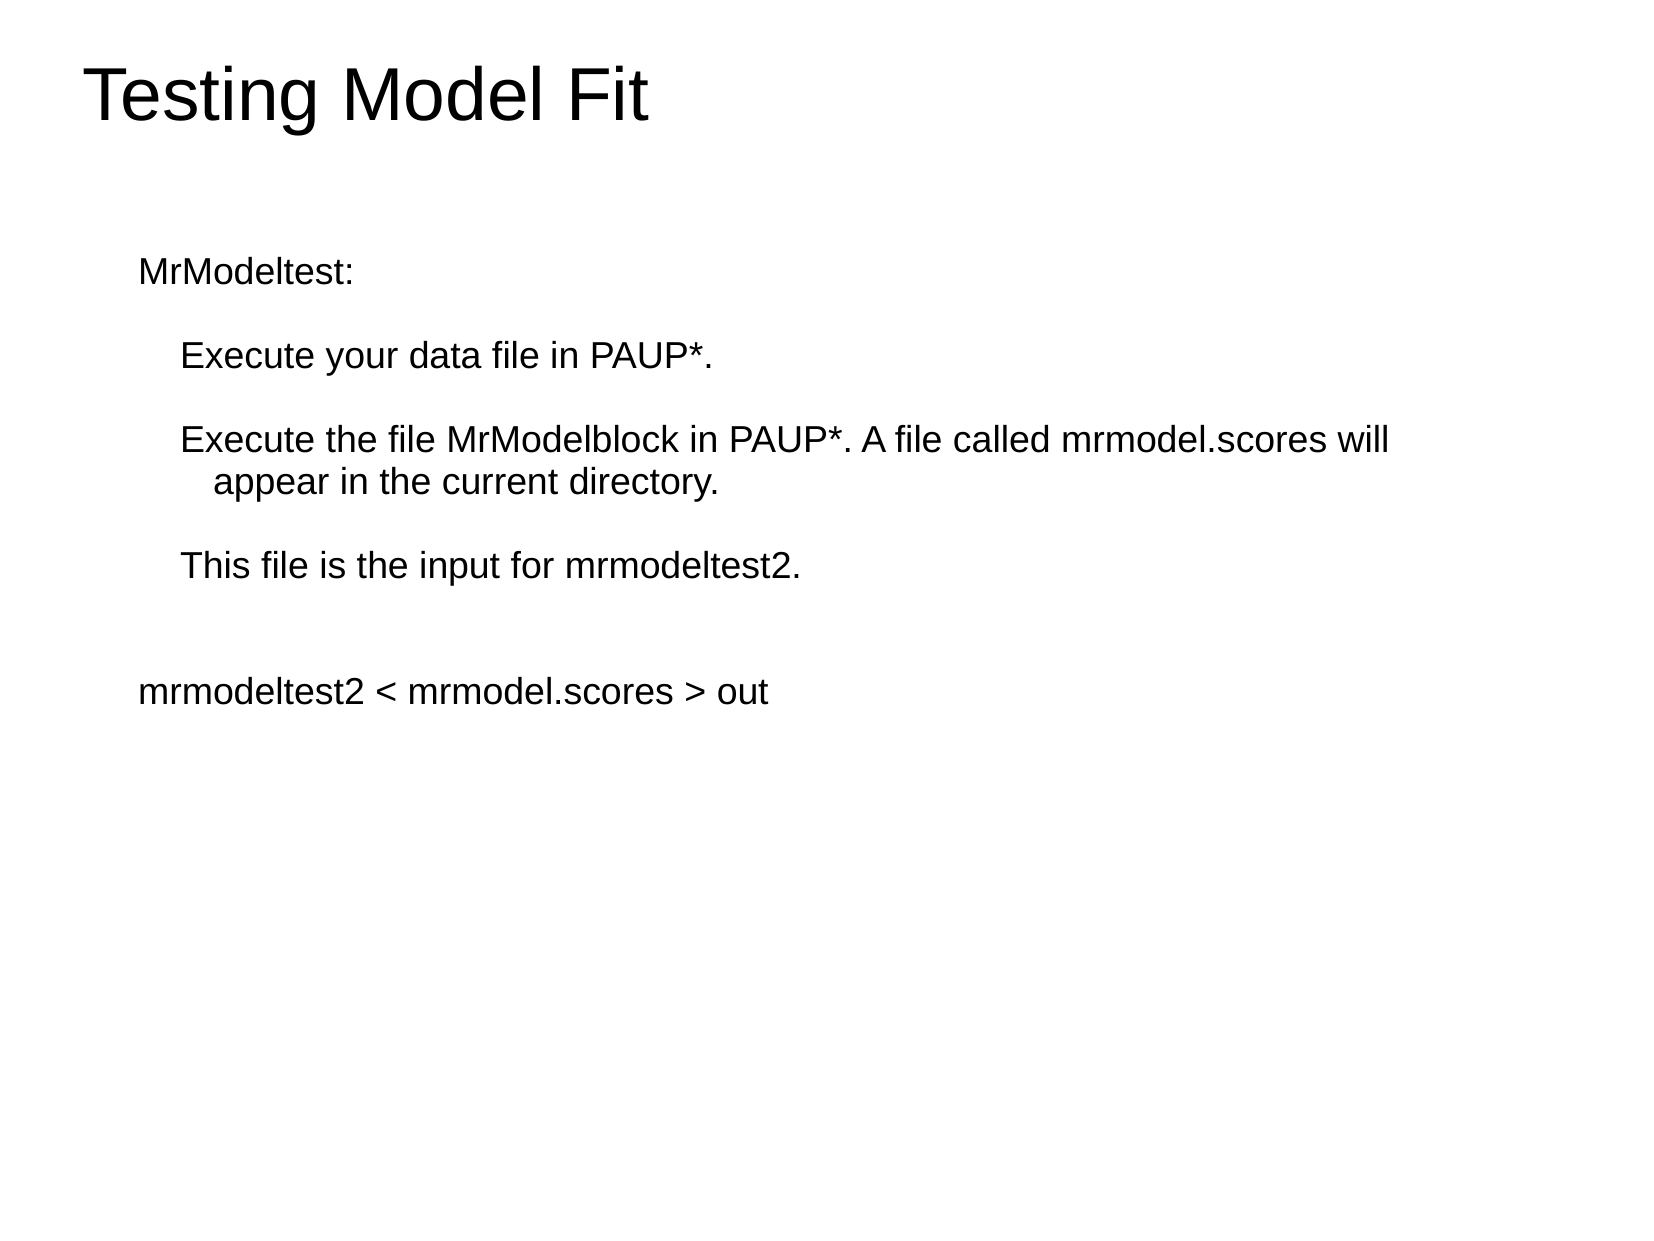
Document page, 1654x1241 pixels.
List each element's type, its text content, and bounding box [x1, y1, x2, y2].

text_box Testing Model Fit [68, 45, 970, 144]
text_box MrModeltest: Execute your data file in PAUP*. Execute the file MrModelblock in PAUP*. A file called mrmodel.scores will appear in the current directory. This file is the input for mrmodeltest2. mrmodeltest2 < mrmodel.scores > out [123, 243, 1581, 762]
